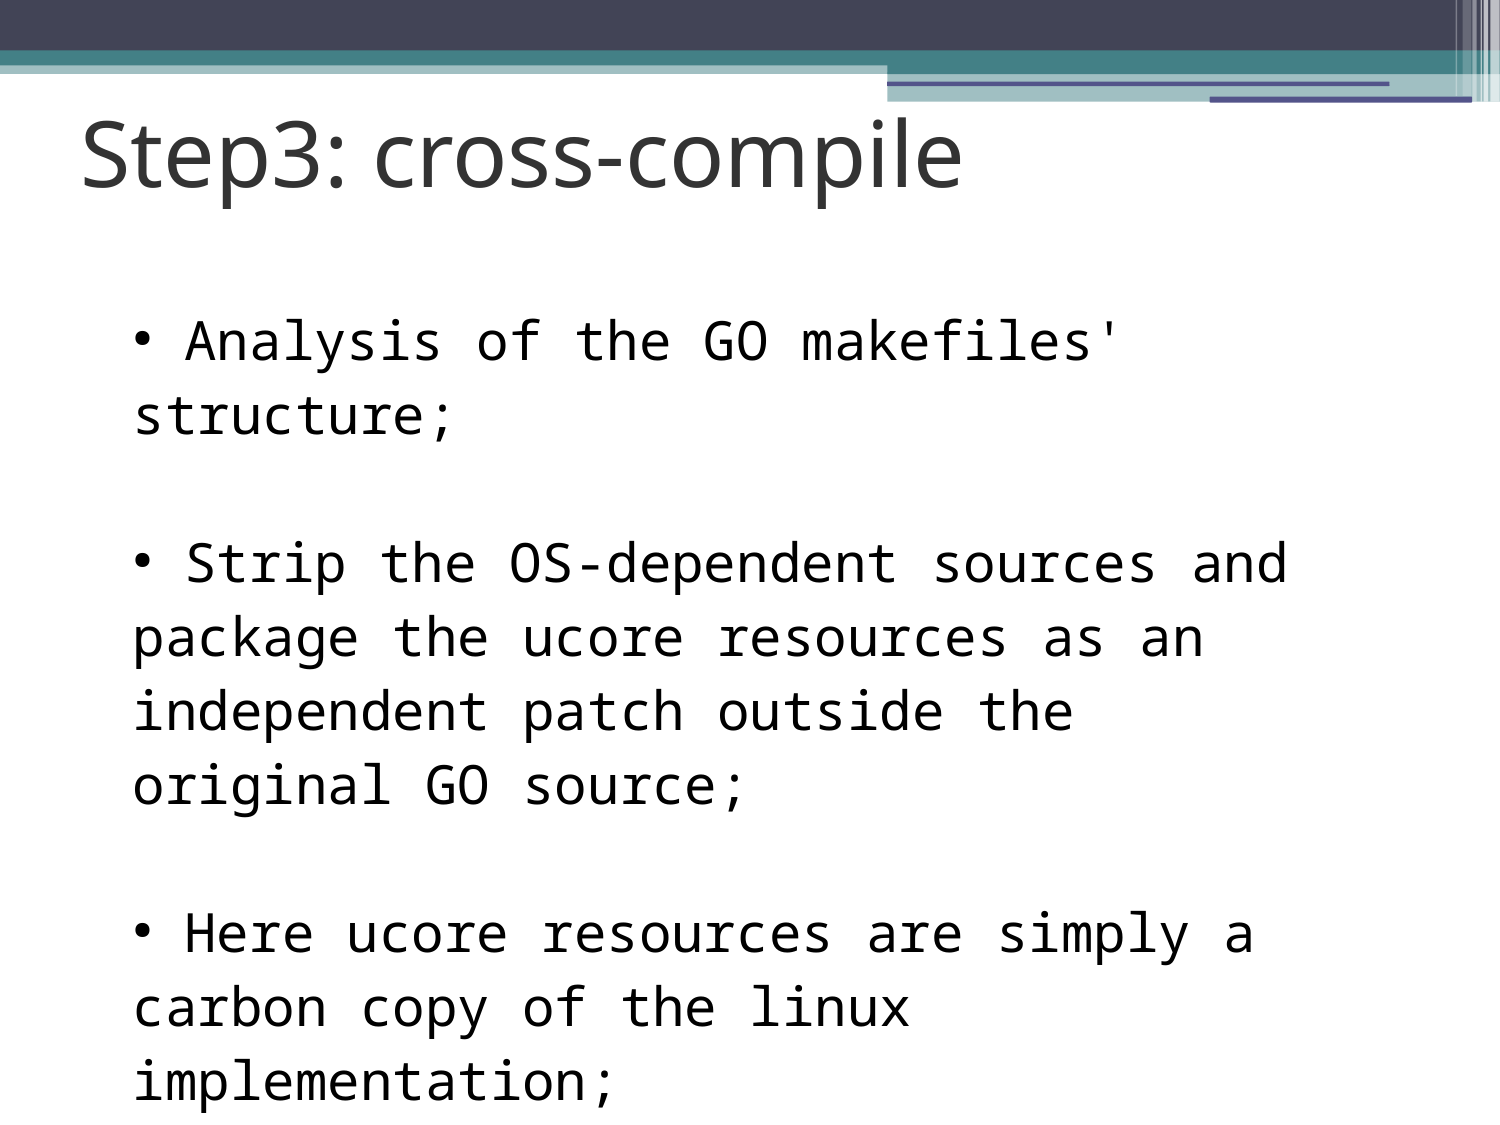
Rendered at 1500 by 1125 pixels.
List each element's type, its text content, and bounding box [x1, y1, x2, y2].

text_box Analysis of the GO makefiles' structure; Strip the OS-dependent sources and package the ucore resources as an independent patch outside the original GO source; Here ucore resources are simply a carbon copy of the linux implementation; [118, 295, 1359, 1004]
text_box Step3: cross-compile [65, 88, 1447, 214]
